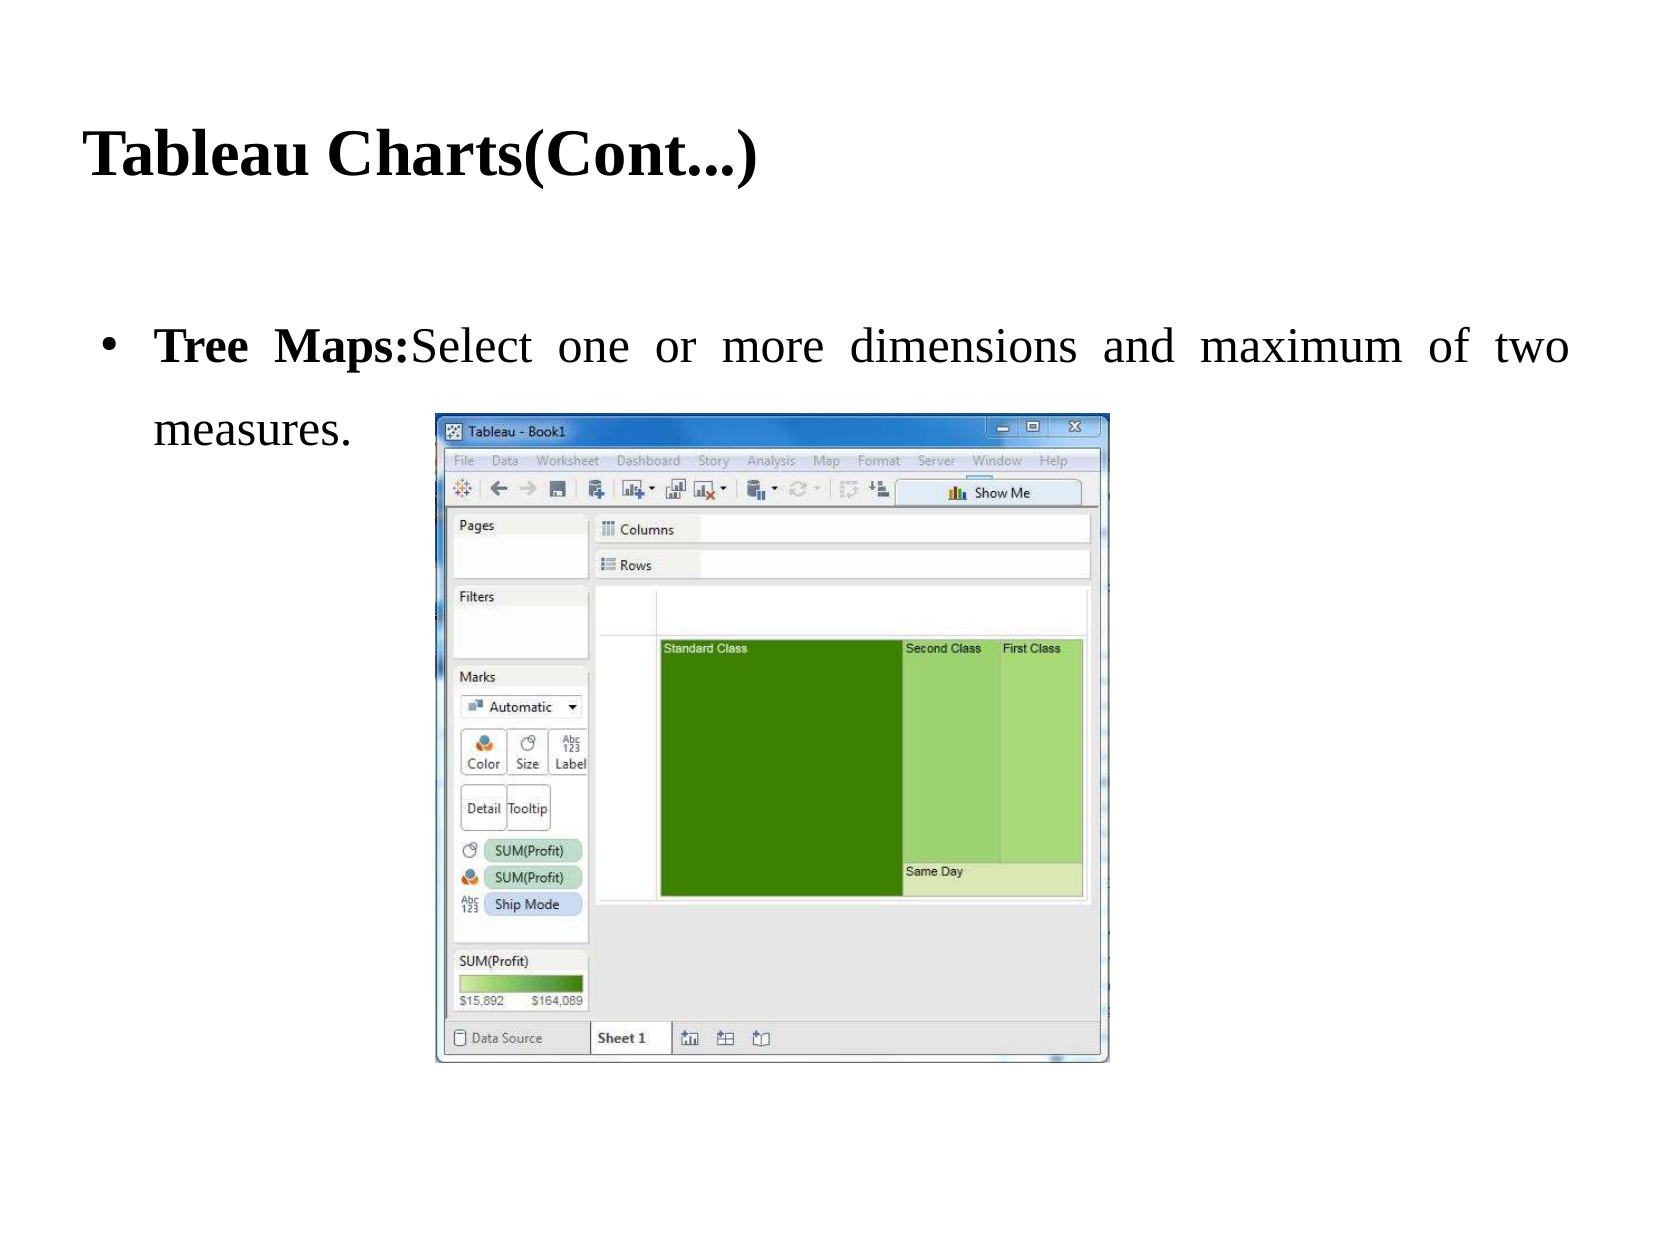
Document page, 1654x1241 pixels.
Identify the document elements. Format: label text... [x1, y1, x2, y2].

title Tableau Charts(Cont...) [82, 49, 1571, 257]
picture [435, 413, 1110, 1063]
list Tree Maps:Select one or more dimensions and maximum of two measures. [82, 290, 1571, 1010]
